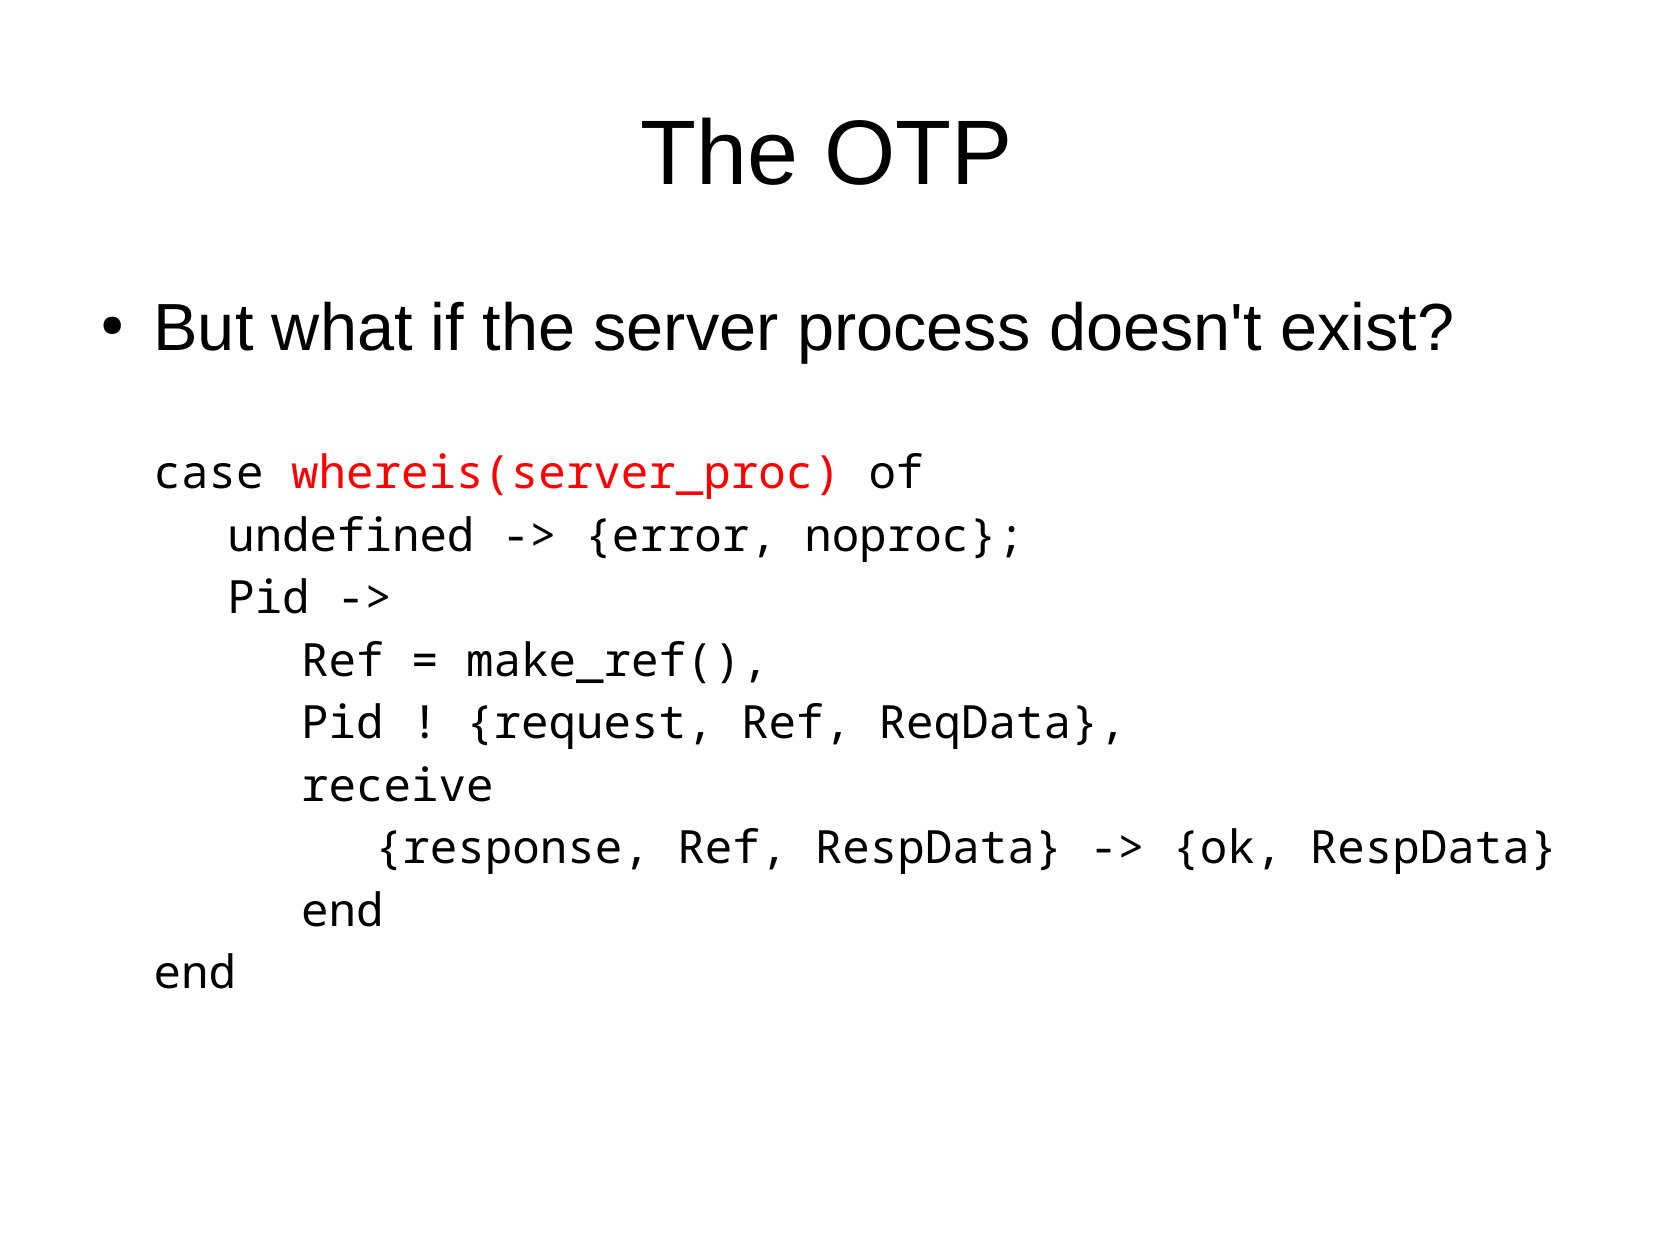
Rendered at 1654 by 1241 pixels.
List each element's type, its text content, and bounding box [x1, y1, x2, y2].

list But what if the server process doesn't exist? case whereis(server_proc) of undefined -> {error, noproc}; Pid -> Ref = make_ref(), Pid ! {request, Ref, ReqData}, receive {response, Ref, RespData} -> {ok, RespData} end end [82, 290, 1571, 1109]
title The OTP [82, 49, 1571, 257]
